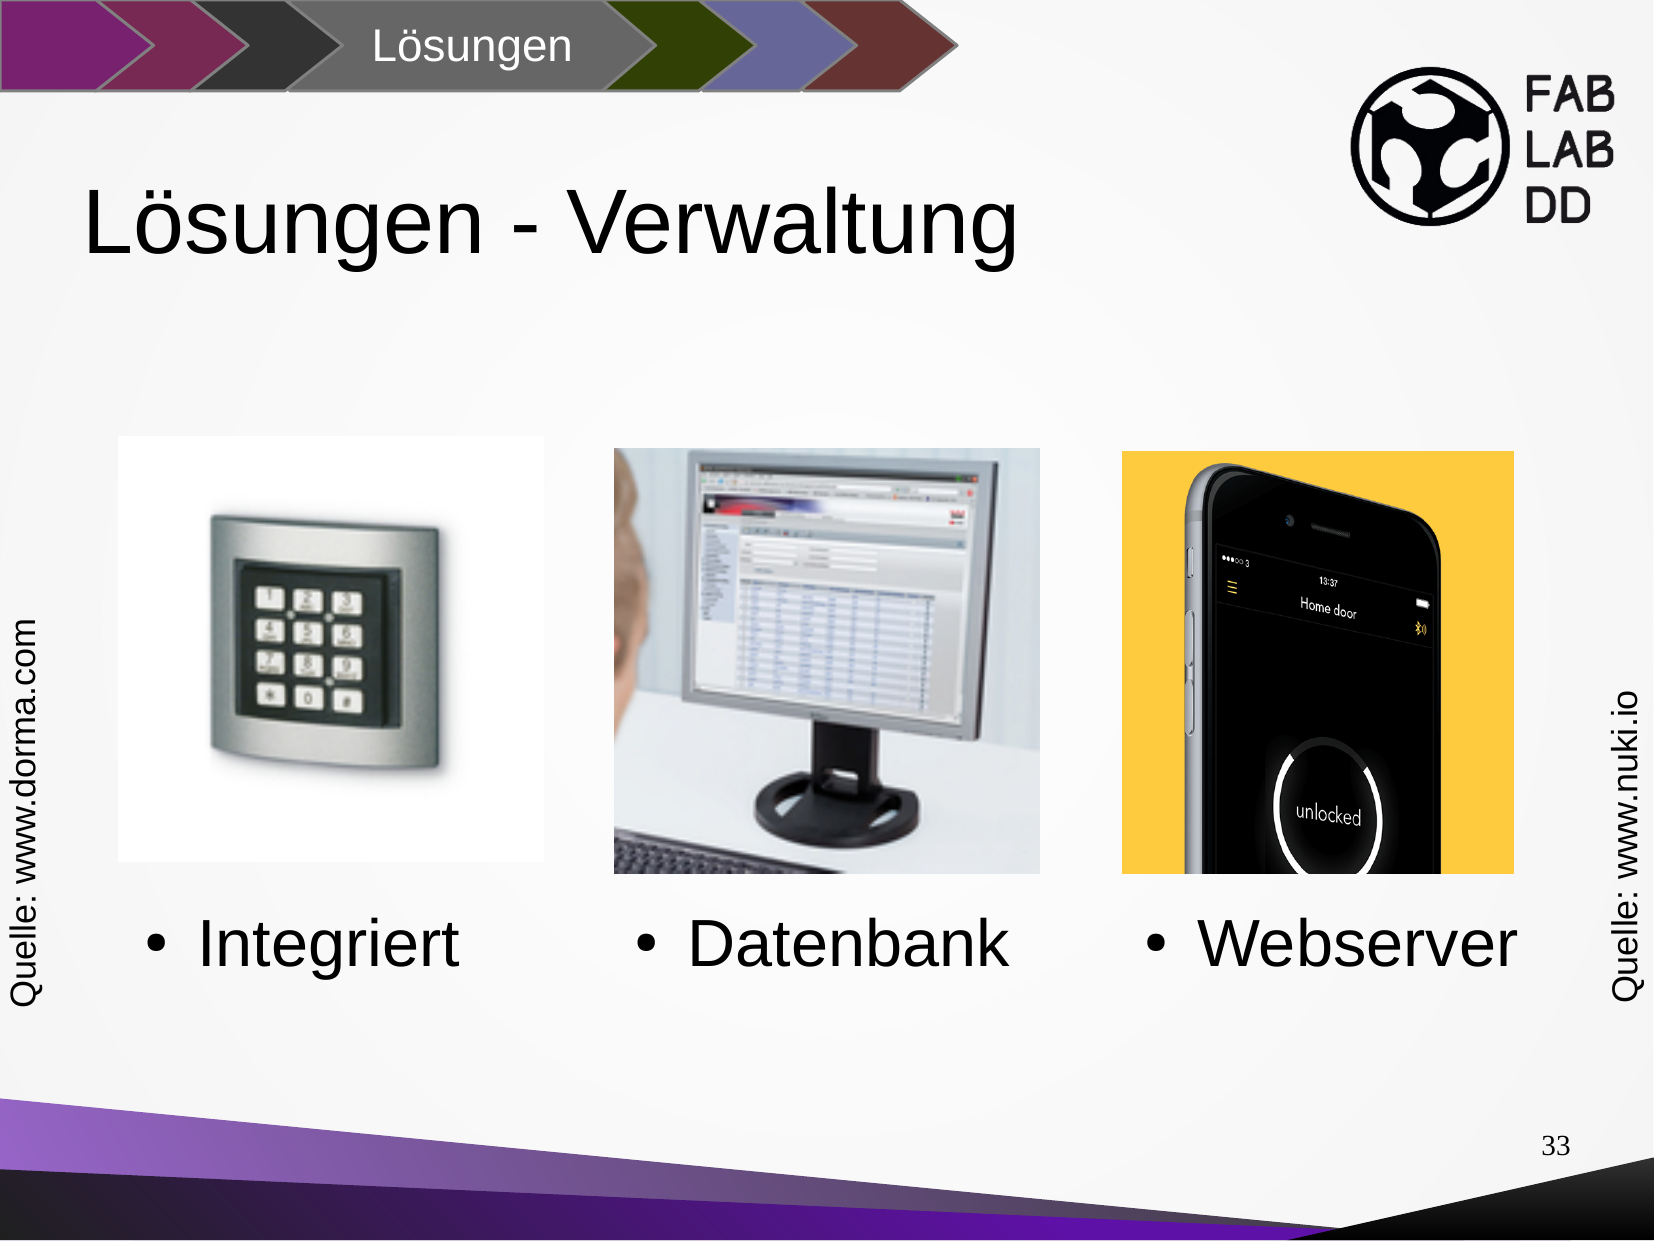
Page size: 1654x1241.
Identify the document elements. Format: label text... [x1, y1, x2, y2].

title Lösungen - Verwaltung [82, 118, 1300, 326]
text_box Webserver [1110, 897, 1538, 991]
picture [118, 436, 544, 863]
text_box [604, 0, 958, 91]
picture [614, 448, 1040, 875]
picture [1122, 451, 1514, 875]
text_box Datenbank [600, 897, 1028, 991]
text_box Integriert [110, 897, 497, 991]
text_box [0, 0, 343, 91]
text_box Quelle: www.dorma.com [0, 577, 87, 1063]
text_box Quelle: www.nuki.io [1595, 655, 1654, 1059]
text_box Lösungen [289, 0, 656, 91]
picture [1324, 36, 1642, 257]
